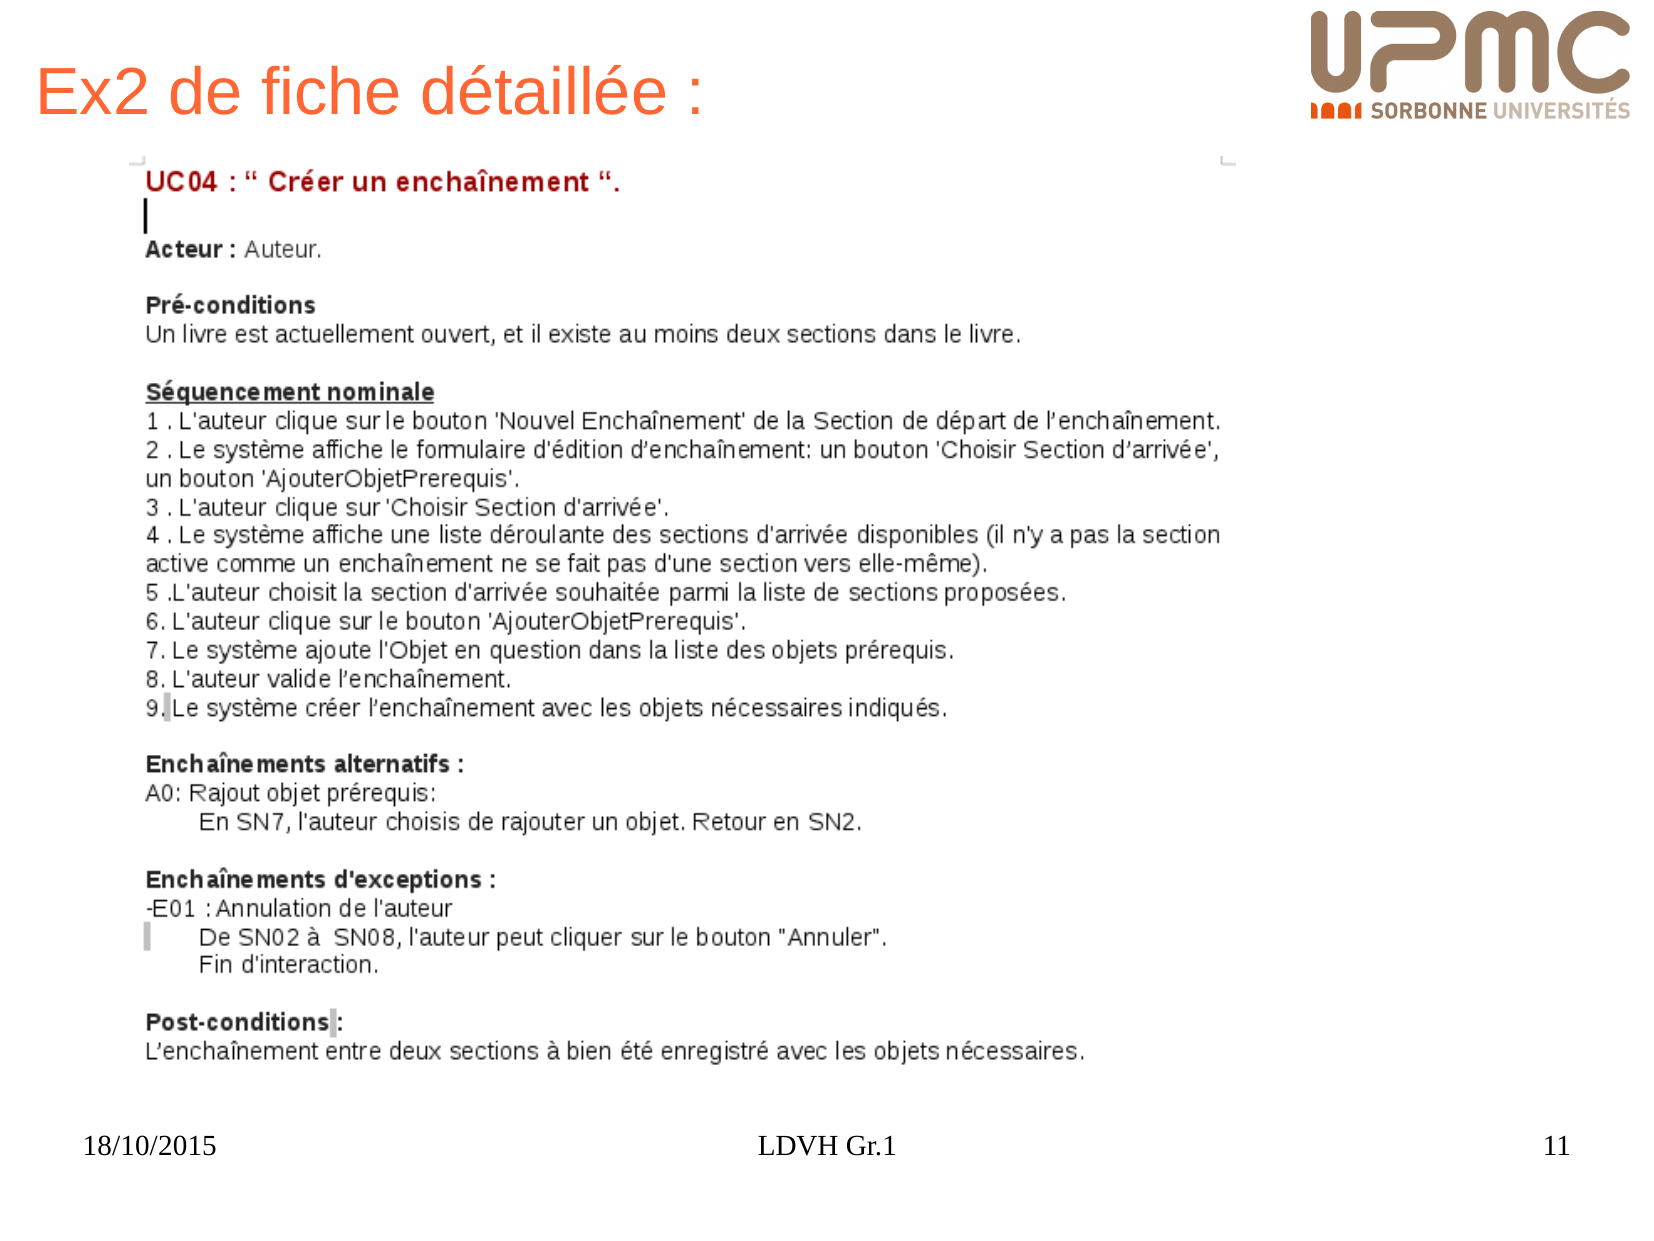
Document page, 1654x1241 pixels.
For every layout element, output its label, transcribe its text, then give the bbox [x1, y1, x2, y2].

picture [129, 156, 1236, 1087]
title Ex2 de fiche détaillée : [35, 23, 1241, 160]
picture [1311, 11, 1630, 120]
